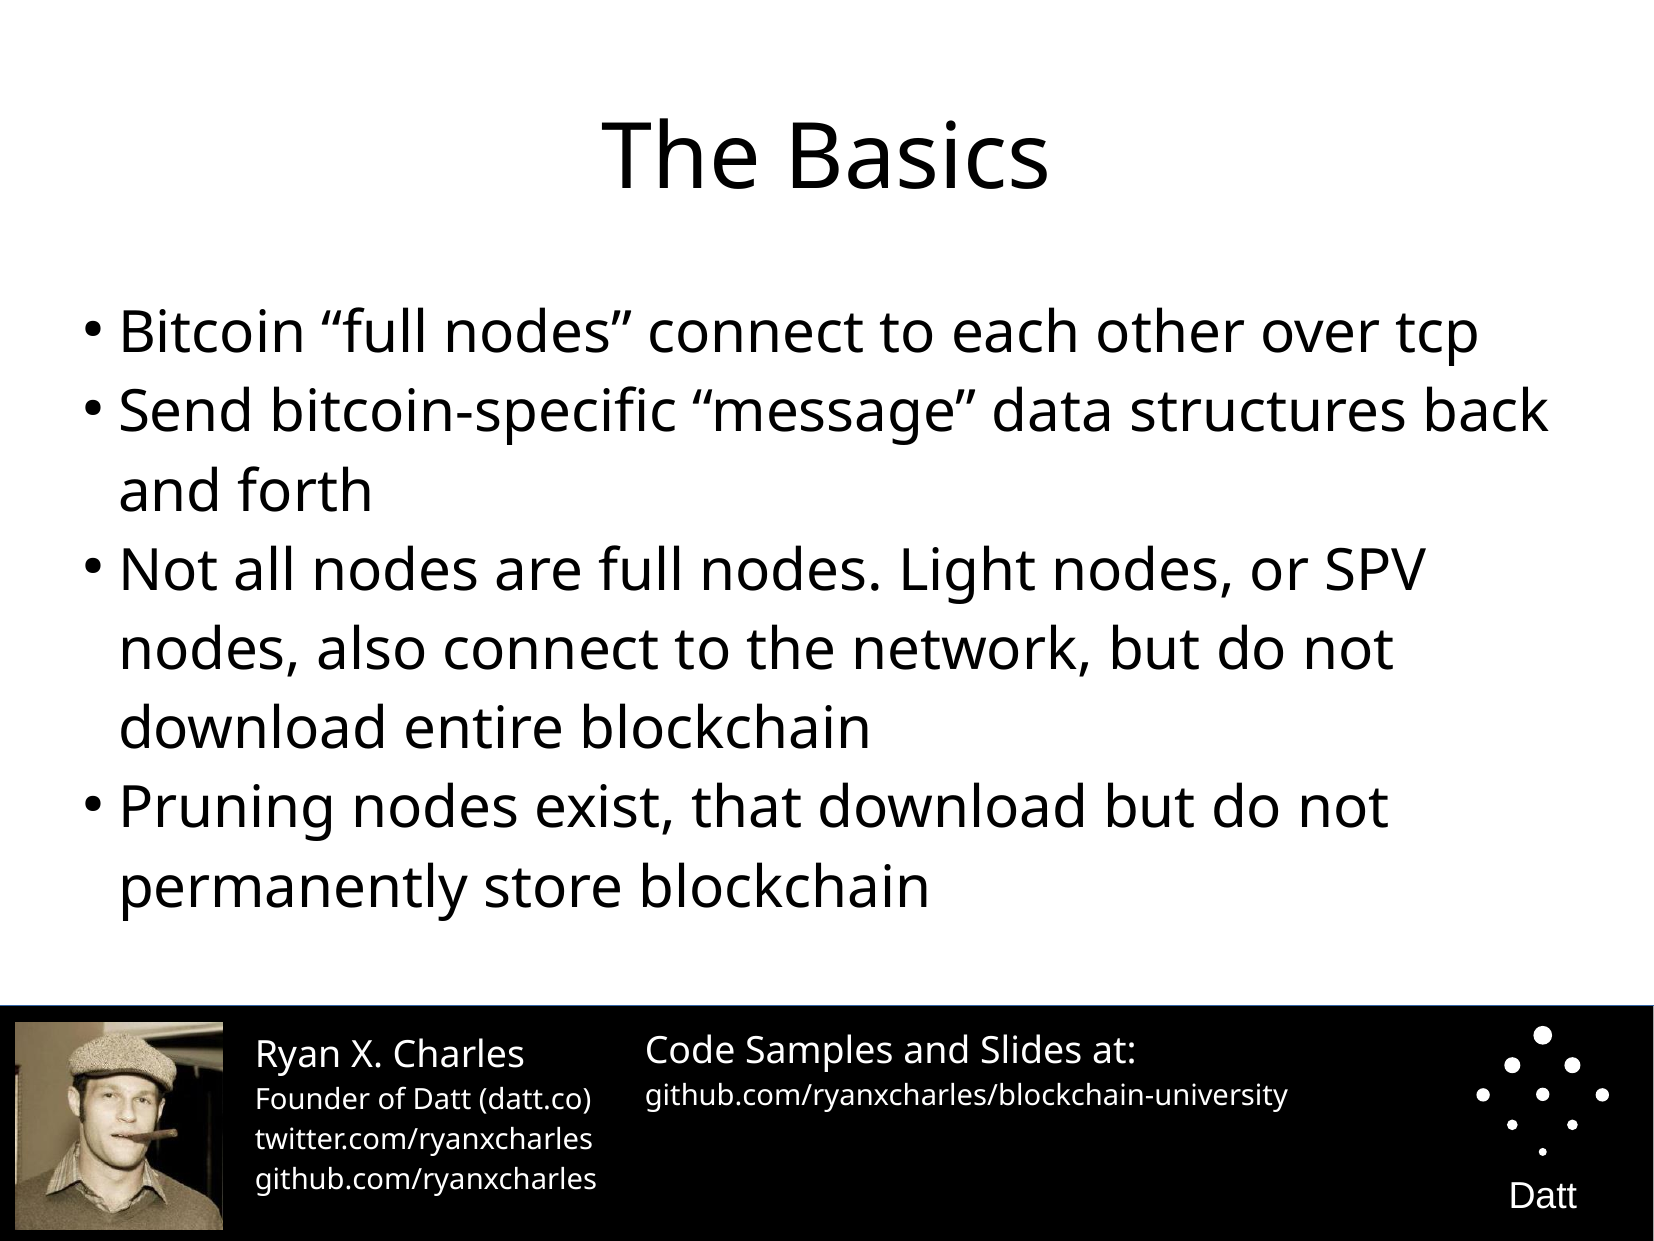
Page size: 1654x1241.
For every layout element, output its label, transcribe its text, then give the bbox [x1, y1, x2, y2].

text_box Ryan X. Charles Founder of Datt (datt.co) twitter.com/ryanxcharles github.com/ryanxcharles [240, 1020, 976, 1241]
picture [15, 1022, 223, 1231]
title The Basics [82, 49, 1571, 257]
text_box [0, 1005, 1654, 1241]
text_box Code Samples and Slides at: github.com/ryanxcharles/blockchain-university [630, 1015, 1403, 1156]
text_box Datt [1452, 1167, 1633, 1241]
picture [1475, 1023, 1611, 1159]
subtitle Bitcoin “full nodes” connect to each other over tcp Send bitcoin-specific “message” data structures back and forth Not all nodes are full nodes. Light nodes, or SPV nodes, also connect to the network, but do not download entire blockchain Pruning nodes exist, that download but do not permanently store blockchain [82, 290, 1571, 1005]
